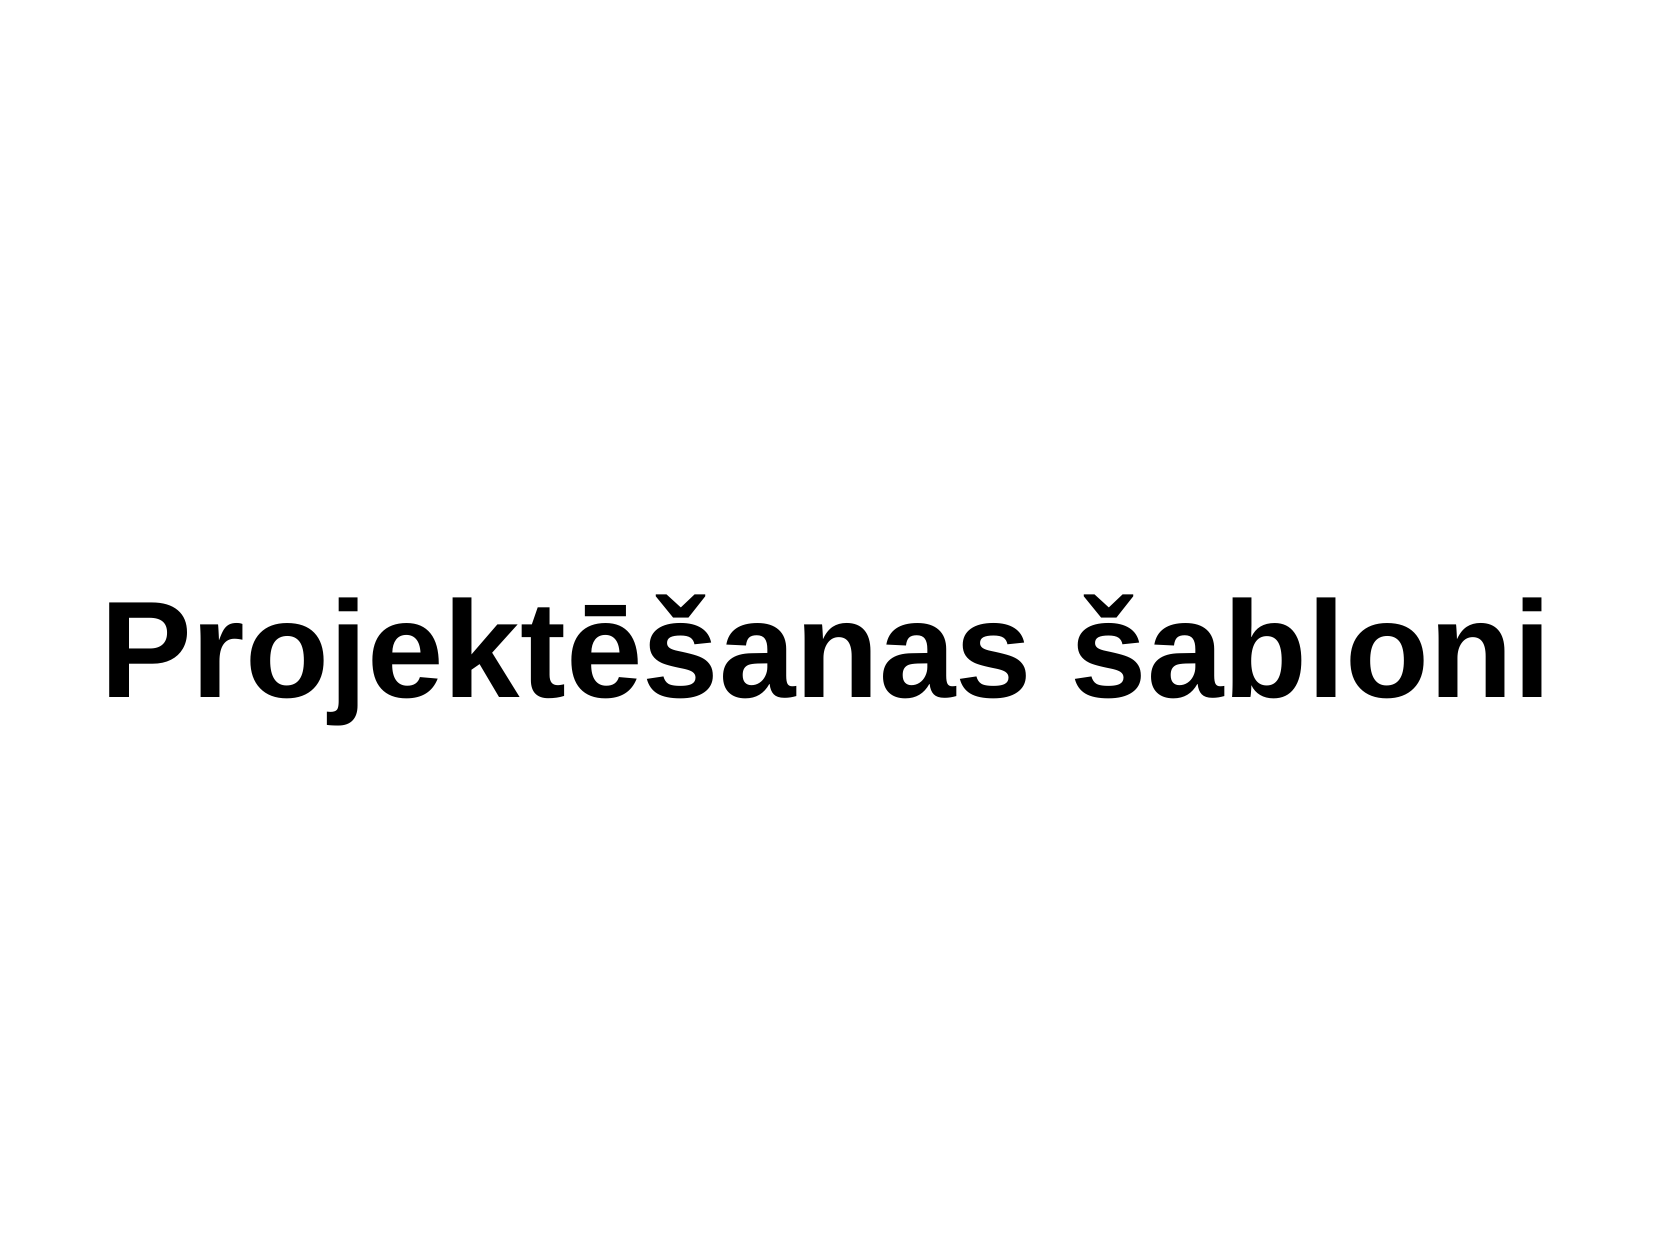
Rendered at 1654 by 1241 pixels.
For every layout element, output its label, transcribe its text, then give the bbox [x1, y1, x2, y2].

subtitle Projektēšanas šabloni [82, 290, 1571, 1010]
